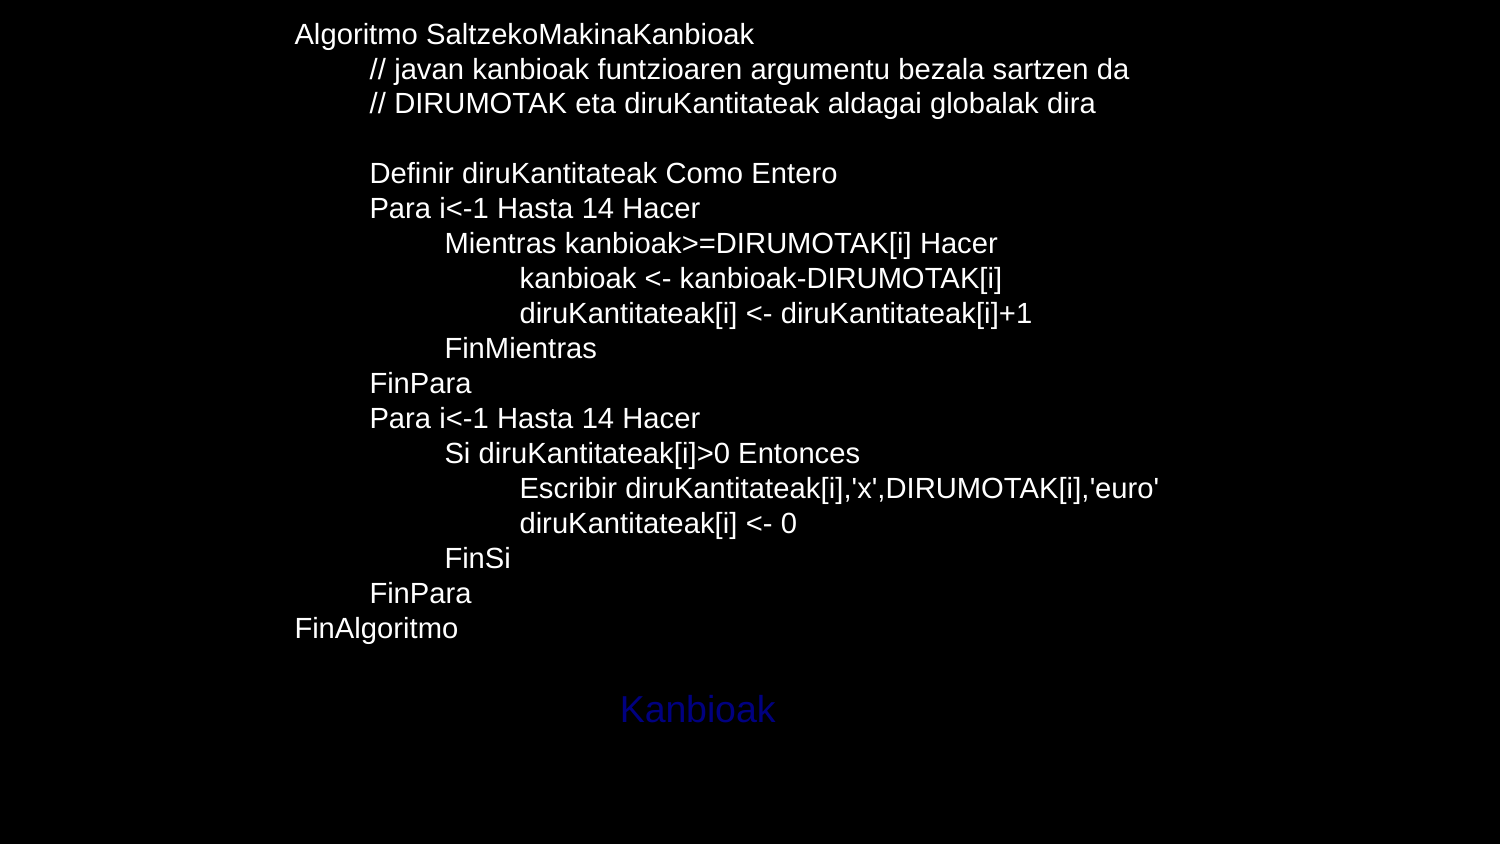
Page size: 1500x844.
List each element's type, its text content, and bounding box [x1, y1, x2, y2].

text_box Kanbioak [604, 669, 864, 745]
text_box Algoritmo SaltzekoMakinaKanbioak // javan kanbioak funtzioaren argumentu bezala sartzen da // DIRUMOTAK eta diruKantitateak aldagai globalak dira Definir diruKantitateak Como Entero Para i<-1 Hasta 14 Hacer Mientras kanbioak>=DIRUMOTAK[i] Hacer kanbioak <- kanbioak-DIRUMOTAK[i] diruKantitateak[i] <- diruKantitateak[i]+1 FinMientras FinPara Para i<-1 Hasta 14 Hacer Si diruKantitateak[i]>0 Entonces Escribir diruKantitateak[i],'x',DIRUMOTAK[i],'euro' diruKantitateak[i] <- 0 FinSi FinPara FinAlgoritmo [279, 0, 1189, 660]
